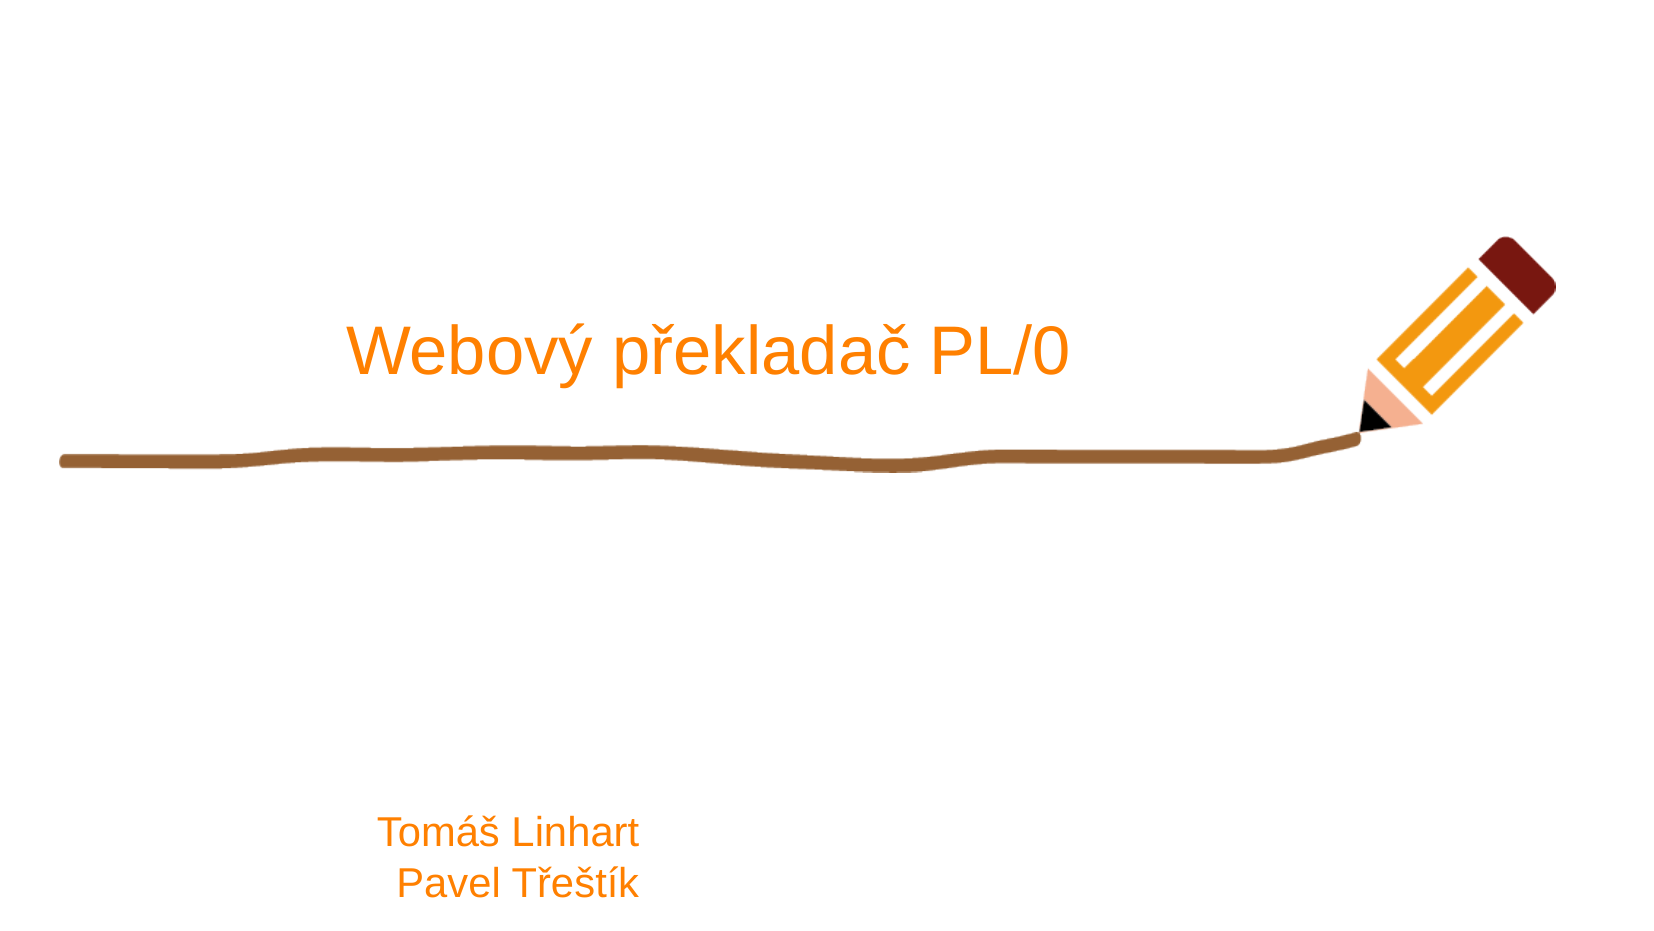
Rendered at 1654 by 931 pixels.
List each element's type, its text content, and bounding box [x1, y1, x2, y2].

text_box Tomáš Linhart Pavel Třeštík [376, 804, 1618, 906]
picture [59, 236, 1556, 473]
title Webový překladač PL/0 [88, 305, 1329, 389]
